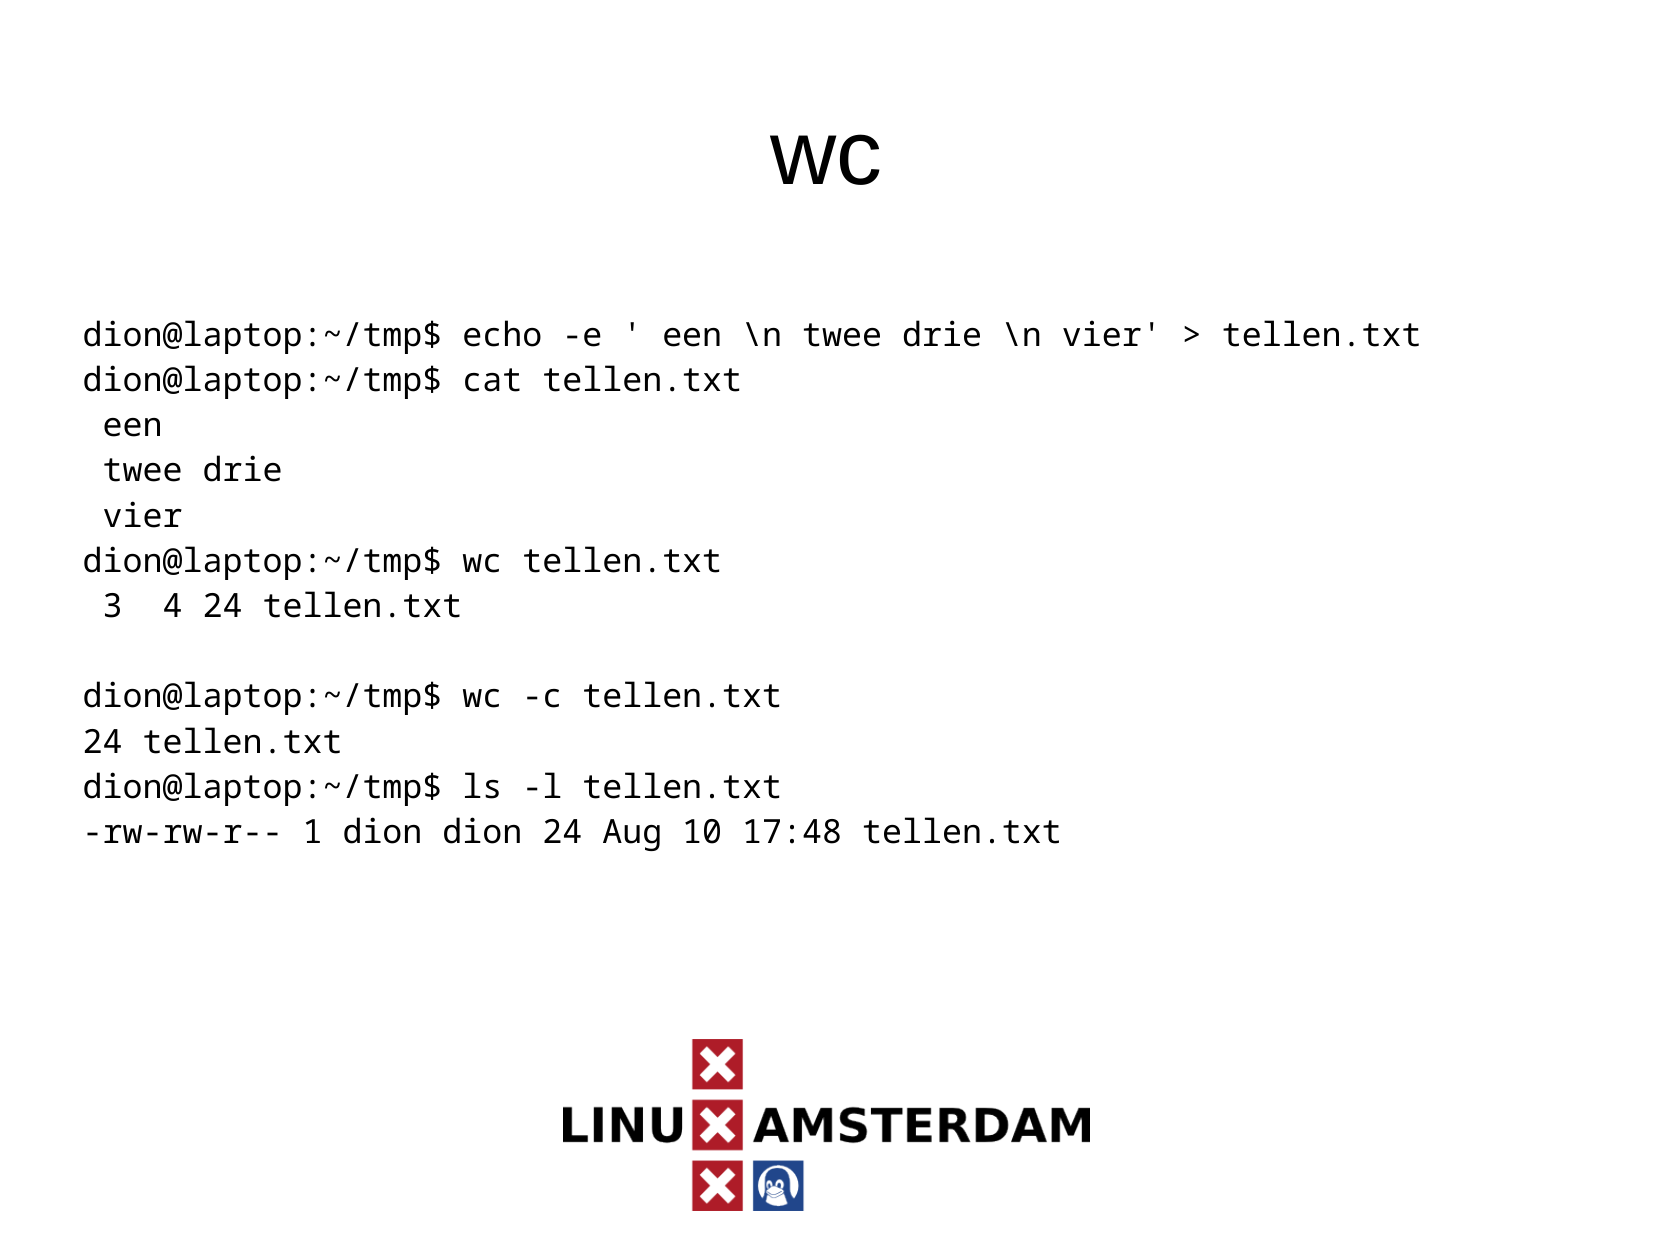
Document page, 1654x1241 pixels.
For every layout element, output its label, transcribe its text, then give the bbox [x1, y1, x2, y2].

picture [563, 1039, 1090, 1211]
title wc [82, 49, 1571, 257]
subtitle dion@laptop:~/tmp$ echo -e ' een \n twee drie \n vier' > tellen.txt dion@laptop:~/tmp$ cat tellen.txt een twee drie vier dion@laptop:~/tmp$ wc tellen.txt 3 4 24 tellen.txt dion@laptop:~/tmp$ wc -c tellen.txt 24 tellen.txt dion@laptop:~/tmp$ ls -l tellen.txt -rw-rw-r-- 1 dion dion 24 Aug 10 17:48 tellen.txt [82, 290, 1571, 1010]
